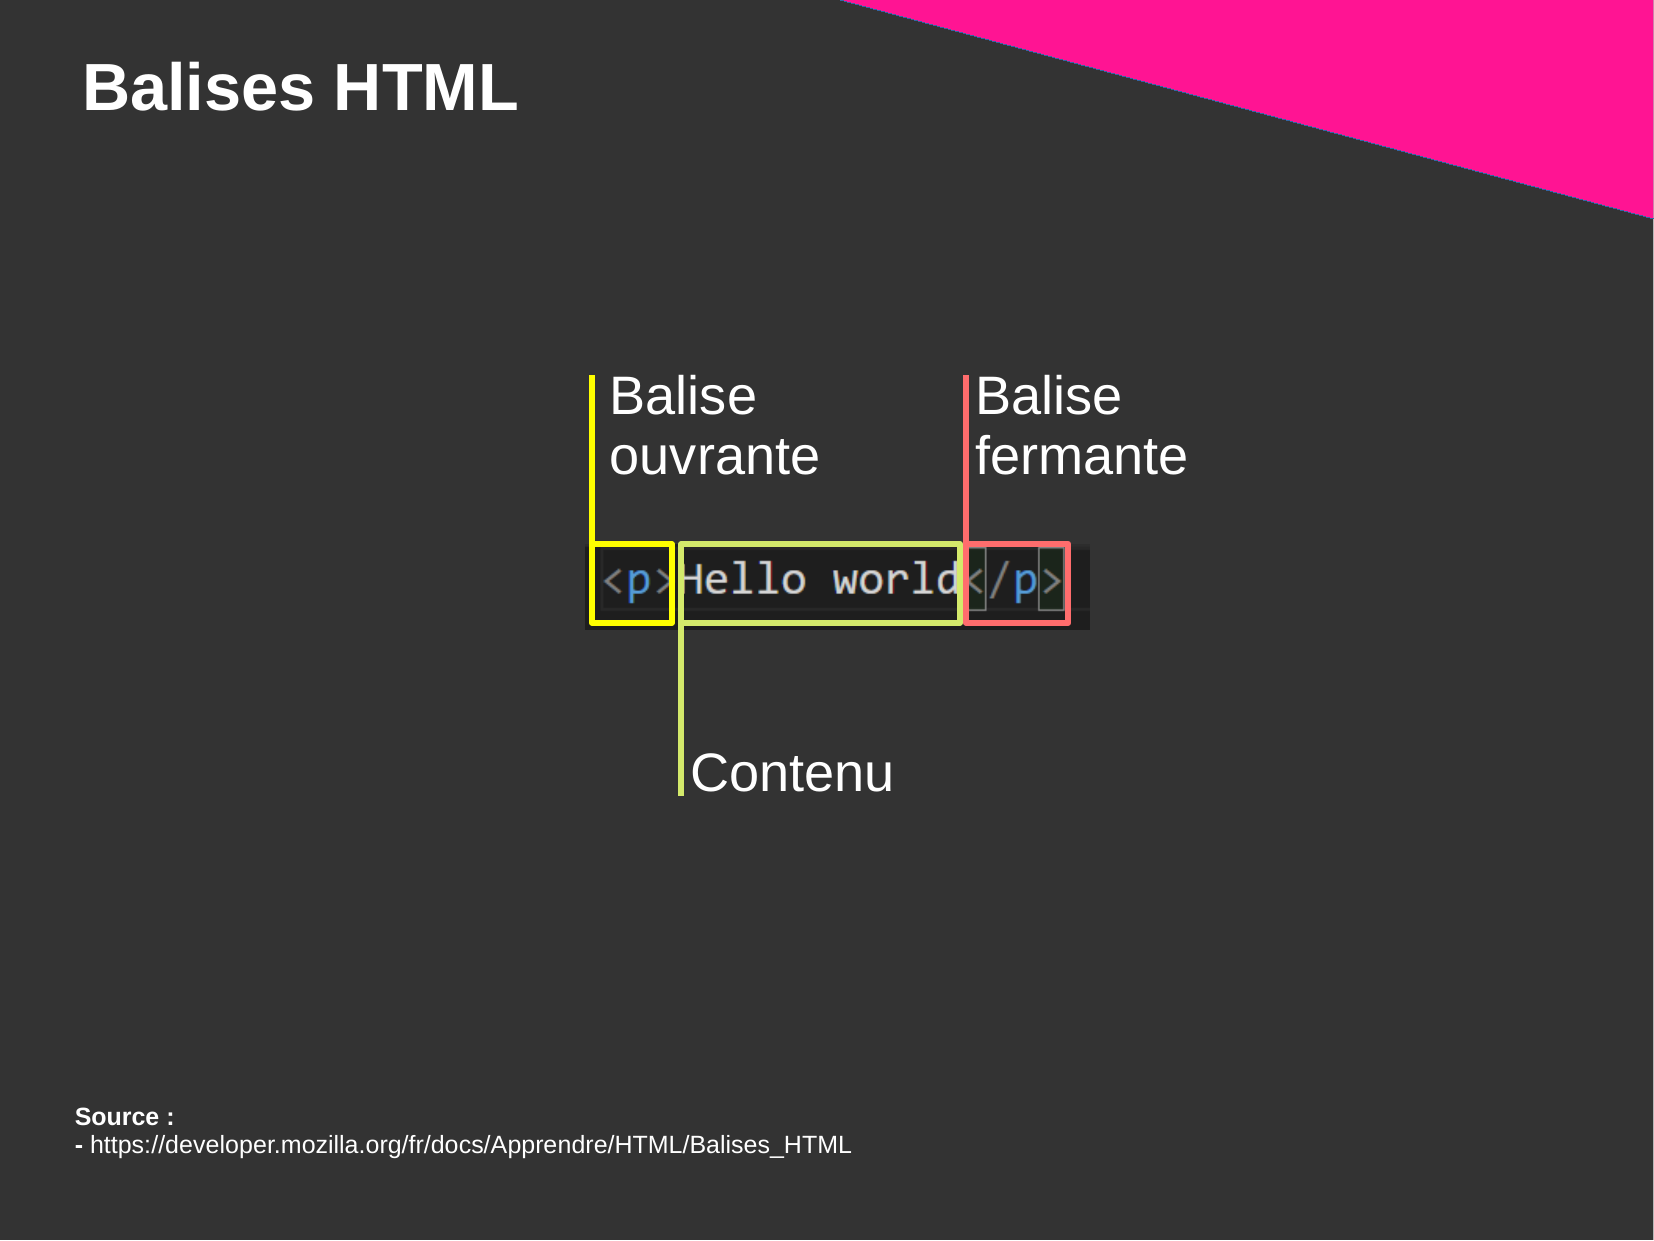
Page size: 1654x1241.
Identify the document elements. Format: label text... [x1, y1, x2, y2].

title Balise ouvrante [609, 365, 901, 487]
title Contenu [690, 742, 931, 803]
text_box [840, 0, 1654, 219]
picture [684, 547, 957, 620]
picture [585, 544, 678, 631]
picture [969, 547, 1065, 620]
text_box Source : - https://developer.mozilla.org/fr/docs/Apprendre/HTML/Balises_HTML [60, 1095, 1546, 1208]
picture [595, 547, 669, 620]
title Balises HTML [82, 49, 1405, 153]
picture [684, 544, 1090, 631]
title Balise fermante [975, 365, 1396, 487]
